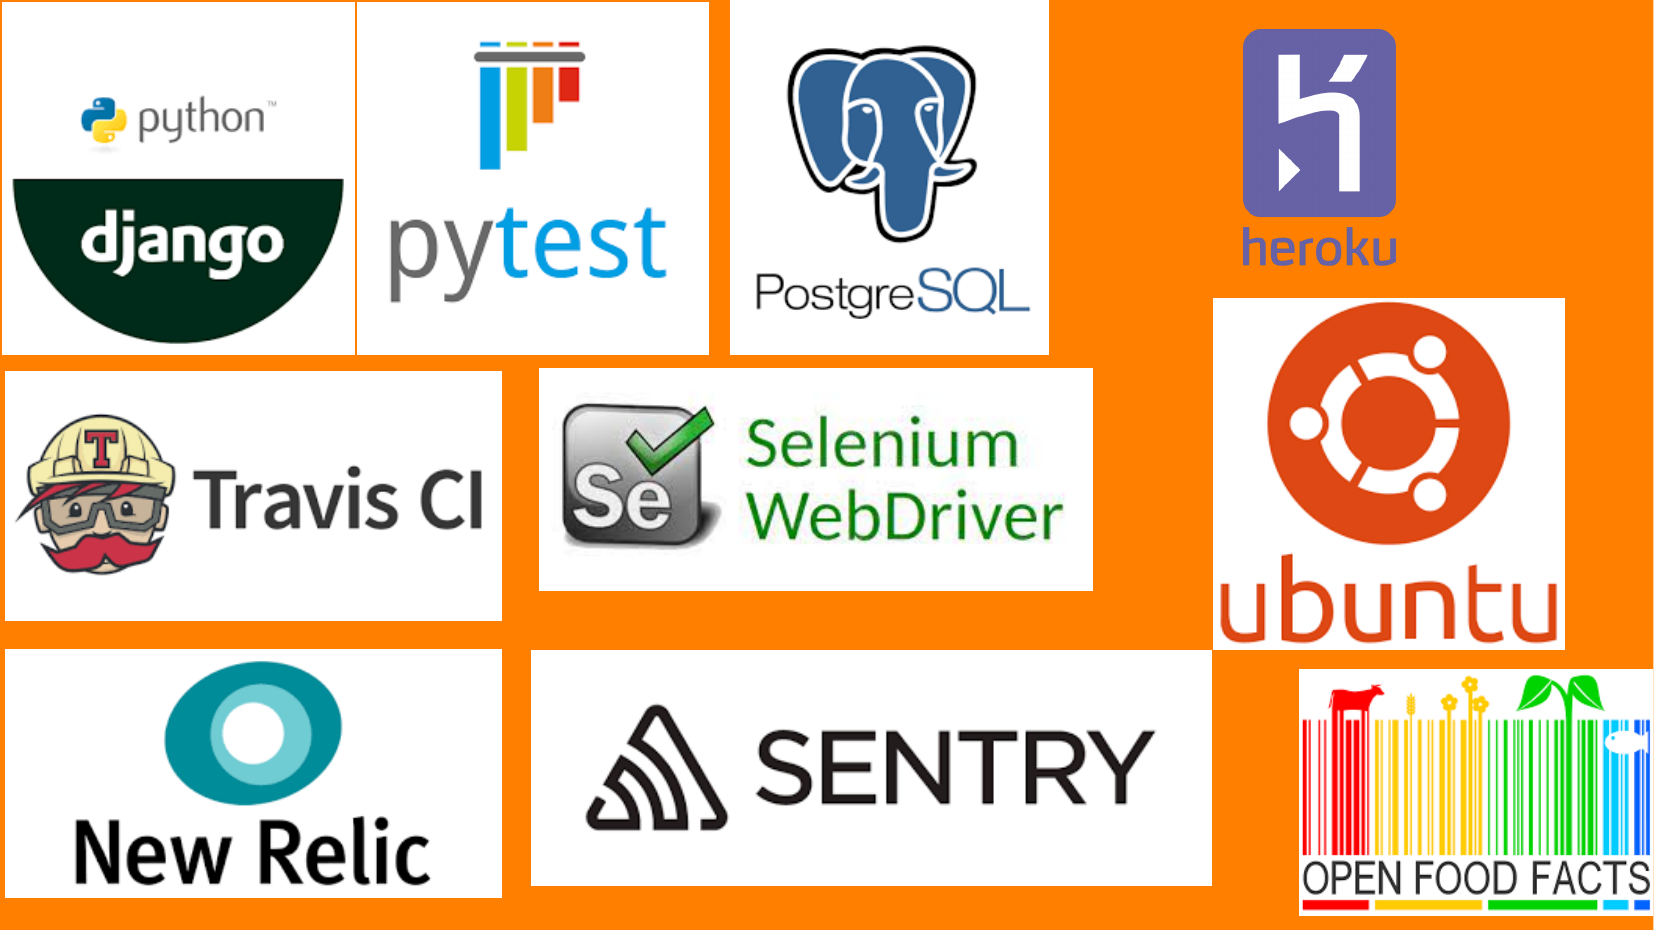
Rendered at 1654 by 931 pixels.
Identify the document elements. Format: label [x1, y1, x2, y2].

picture [531, 650, 1212, 886]
picture [539, 368, 1093, 591]
picture [730, 0, 1049, 355]
picture [1213, 298, 1565, 650]
picture [2, 2, 355, 355]
picture [5, 649, 502, 898]
picture [1243, 29, 1396, 266]
picture [1299, 669, 1654, 916]
picture [5, 371, 502, 621]
picture [357, 2, 709, 355]
